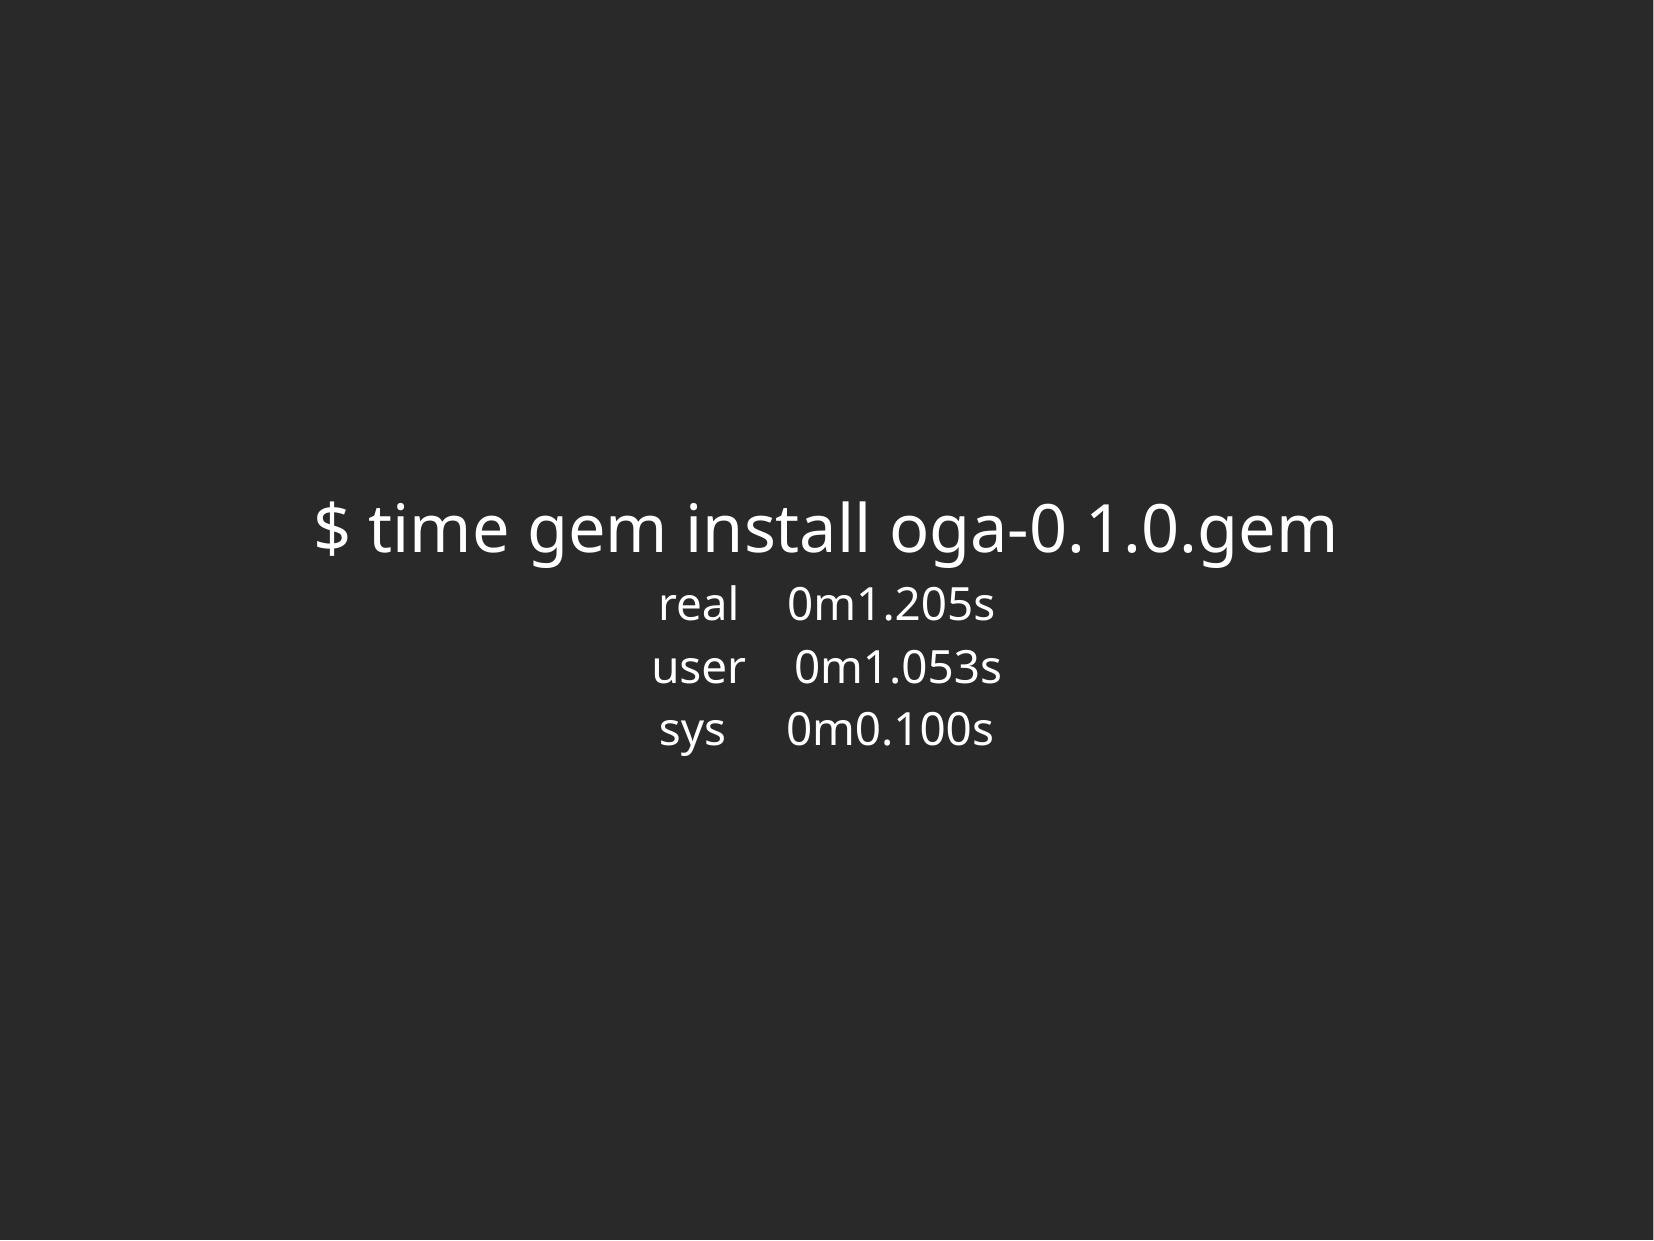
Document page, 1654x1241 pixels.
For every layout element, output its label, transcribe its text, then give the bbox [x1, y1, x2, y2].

subtitle $ time gem install oga-0.1.0.gem real 0m1.205s user 0m1.053s sys 0m0.100s [82, 287, 1571, 953]
